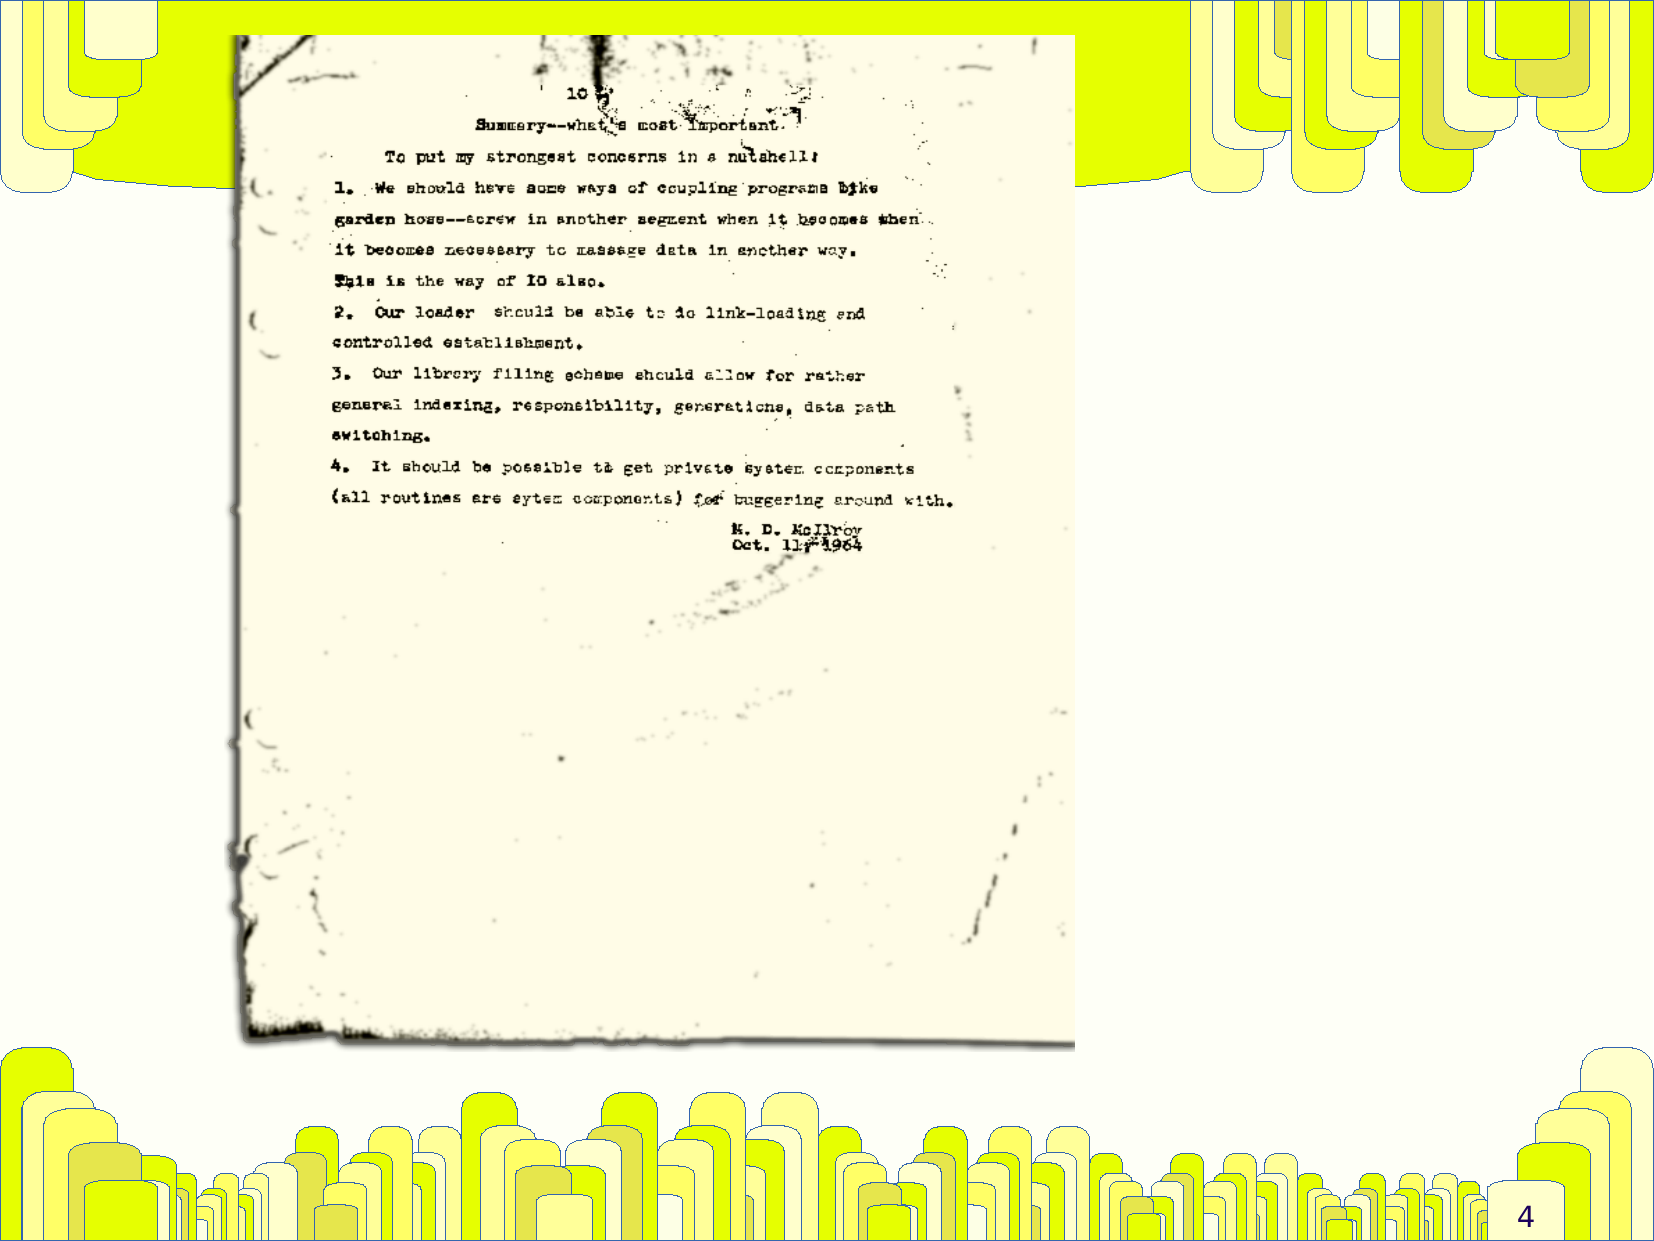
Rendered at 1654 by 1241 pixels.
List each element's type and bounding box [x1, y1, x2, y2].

picture [224, 35, 1075, 1052]
